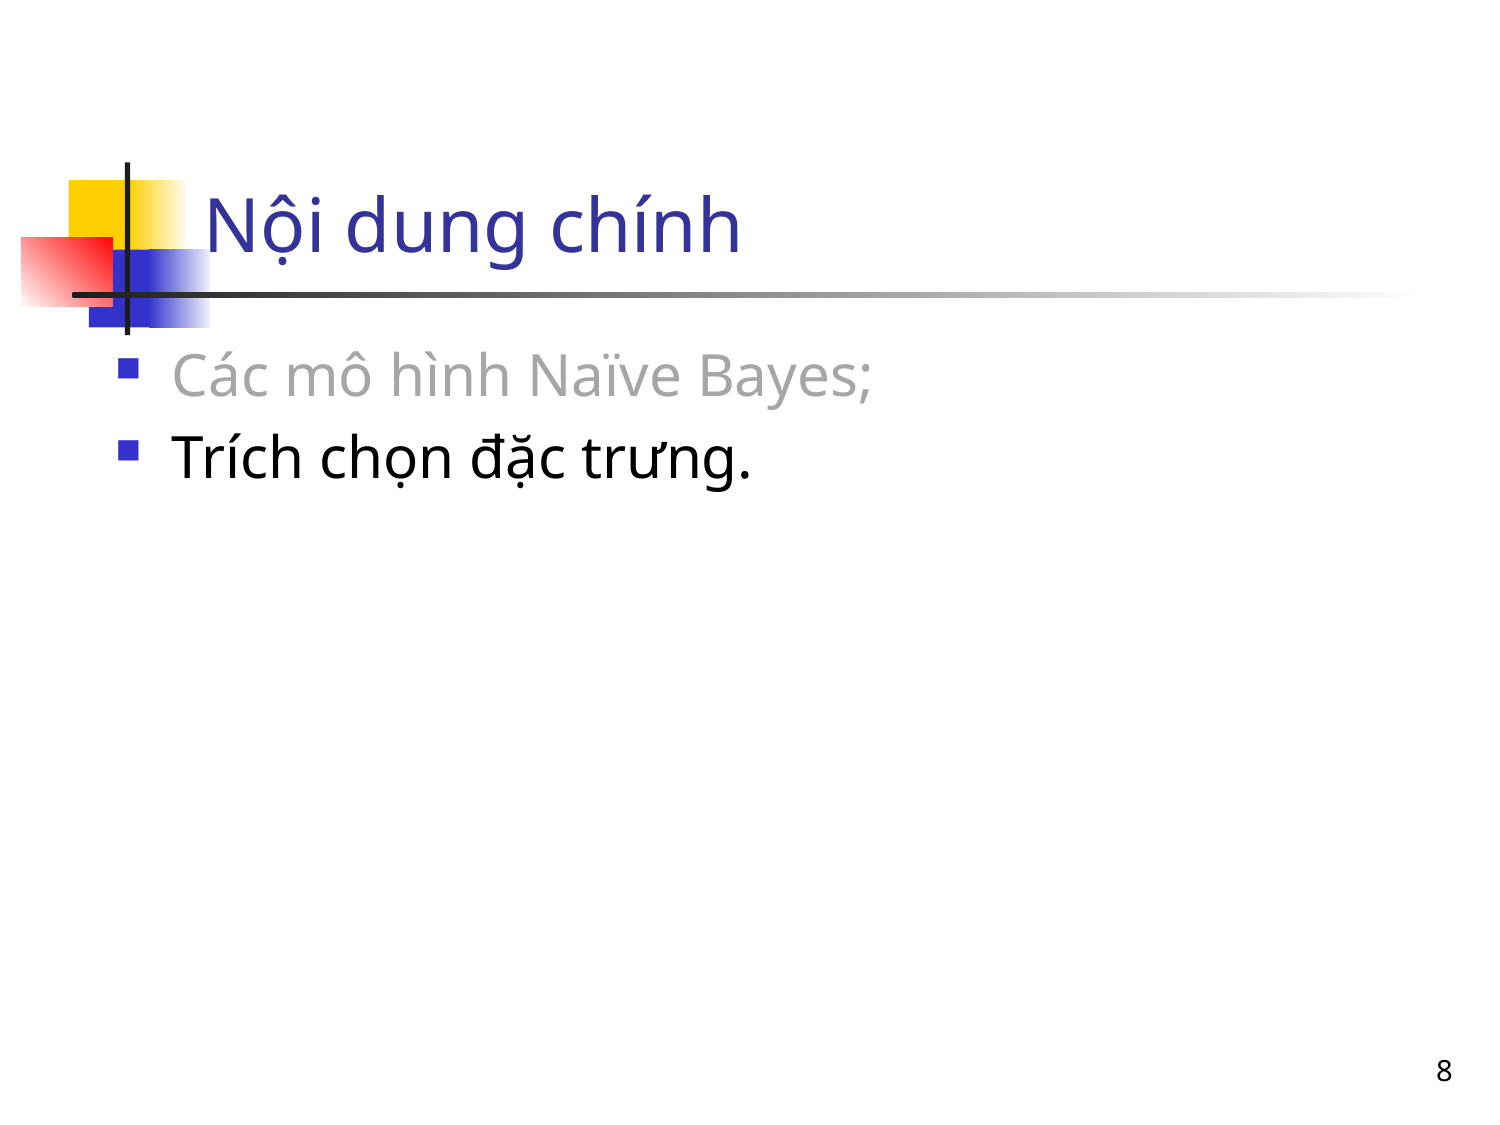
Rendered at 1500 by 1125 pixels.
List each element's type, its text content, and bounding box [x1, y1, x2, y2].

slide_number <number> [1155, 1024, 1468, 1100]
list Các mô hình Naïve Bayes; Trích chọn đặc trưng. [100, 331, 1469, 1006]
title Nội dung chính [188, 35, 1468, 275]
